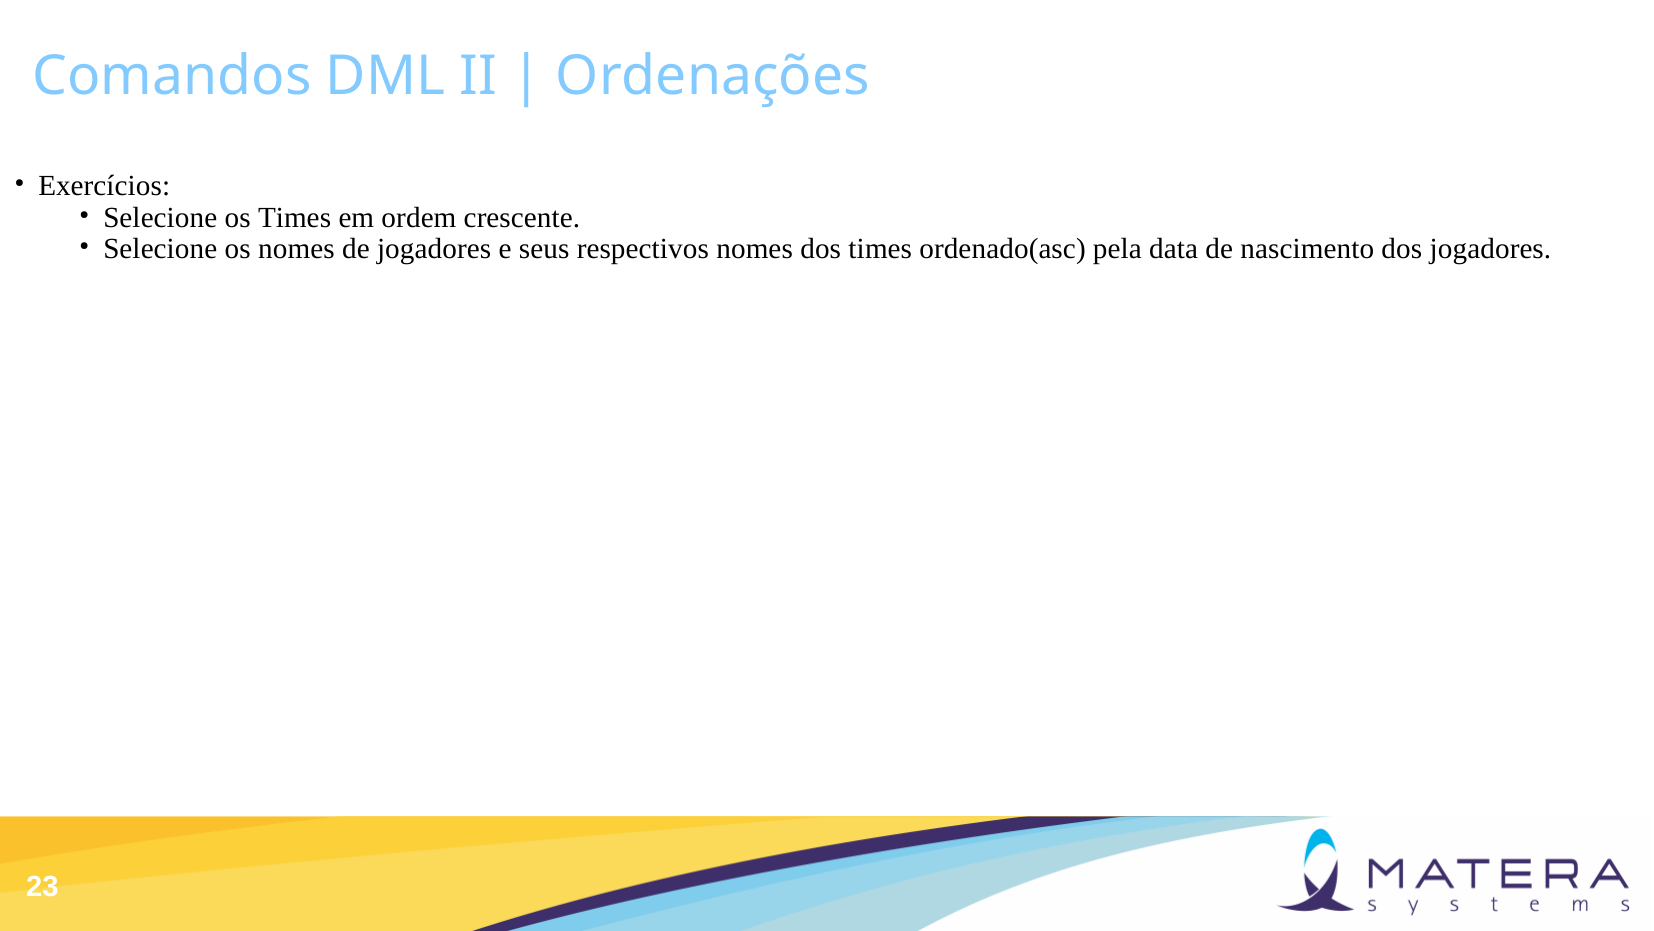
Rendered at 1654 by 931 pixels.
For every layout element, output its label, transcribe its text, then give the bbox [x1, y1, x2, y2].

title Comandos DML II | Ordenações [32, 24, 1628, 137]
list Exercícios: Selecione os Times em ordem crescente. Selecione os nomes de jogadores e seus respectivos nomes dos times ordenado(asc) pela data de nascimento dos jogadores. [0, 169, 1654, 829]
picture [0, 829, 1652, 931]
